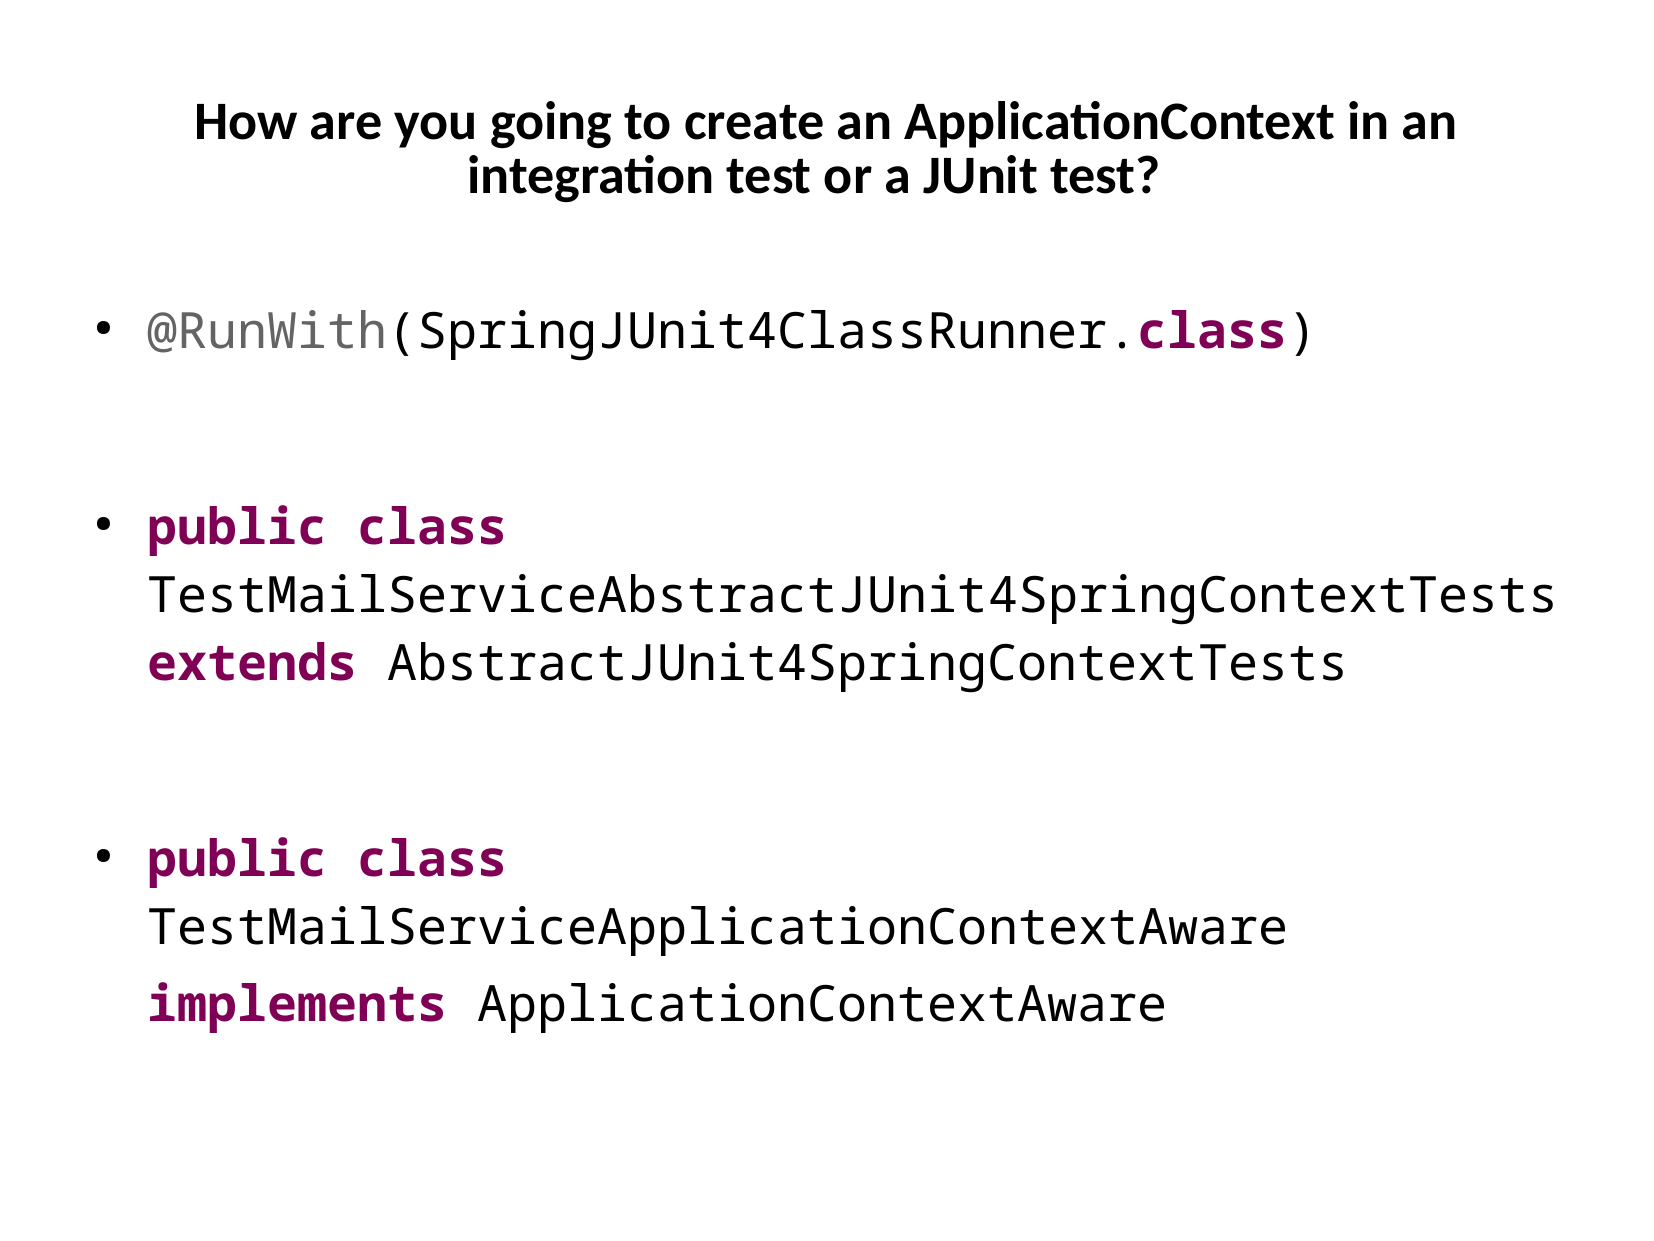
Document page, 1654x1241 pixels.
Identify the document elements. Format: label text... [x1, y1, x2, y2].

title How are you going to create an ApplicationContext in an integration test or a JUnit test? [82, 49, 1571, 257]
list @RunWith(SpringJUnit4ClassRunner.class) public class TestMailServiceAbstractJUnit4SpringContextTests extends AbstractJUnit4SpringContextTests public class TestMailServiceApplicationContextAware implements ApplicationContextAware [76, 295, 1565, 1148]
